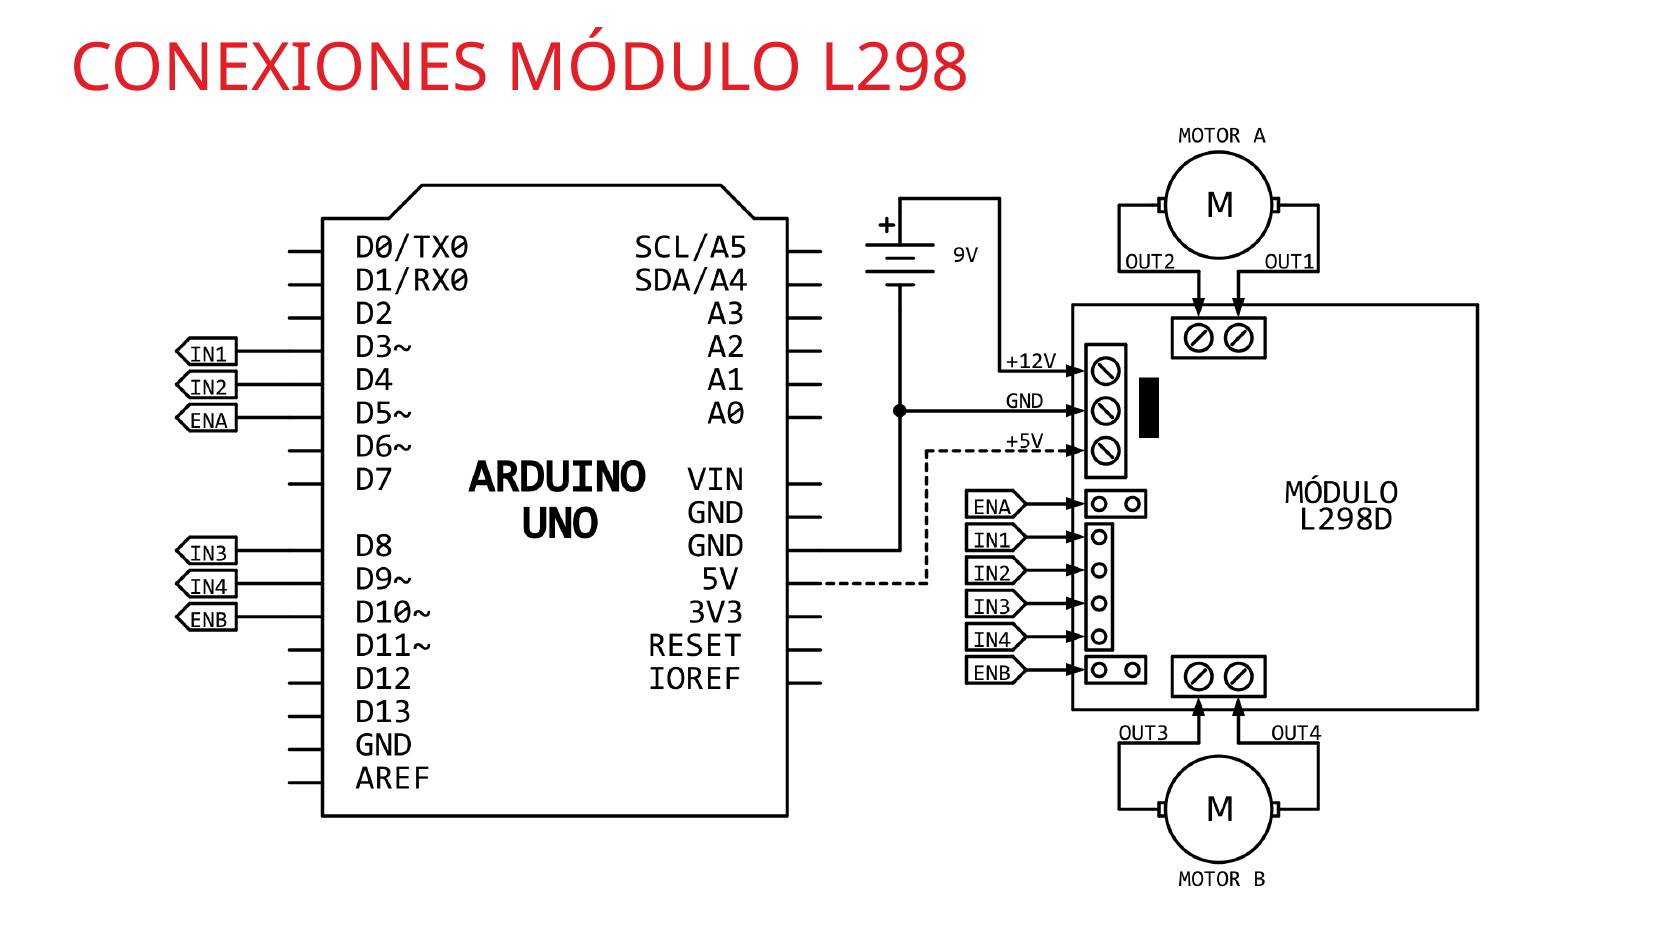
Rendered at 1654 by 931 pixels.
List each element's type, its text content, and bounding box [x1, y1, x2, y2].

picture [156, 105, 1497, 915]
title CONEXIONES MÓDULO L298 [70, 11, 1347, 118]
